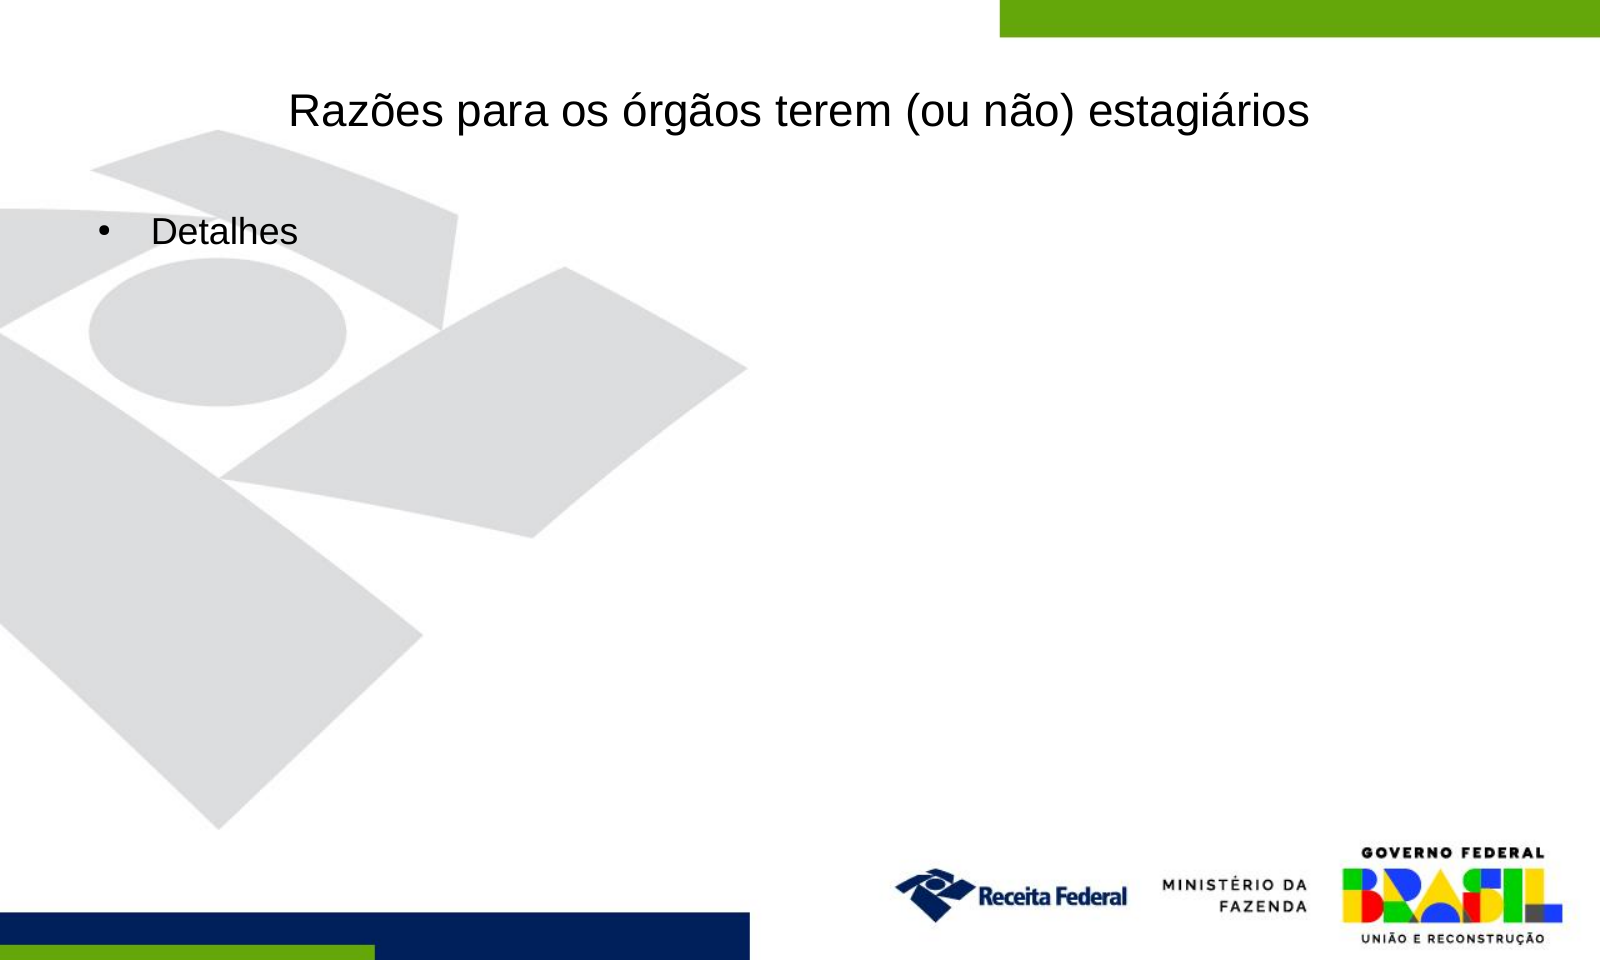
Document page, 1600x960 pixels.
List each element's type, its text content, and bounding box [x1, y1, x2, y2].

list Detalhes [79, 210, 1520, 734]
title Razões para os órgãos terem (ou não) estagiários [79, 35, 1520, 187]
picture [0, 0, 1600, 960]
